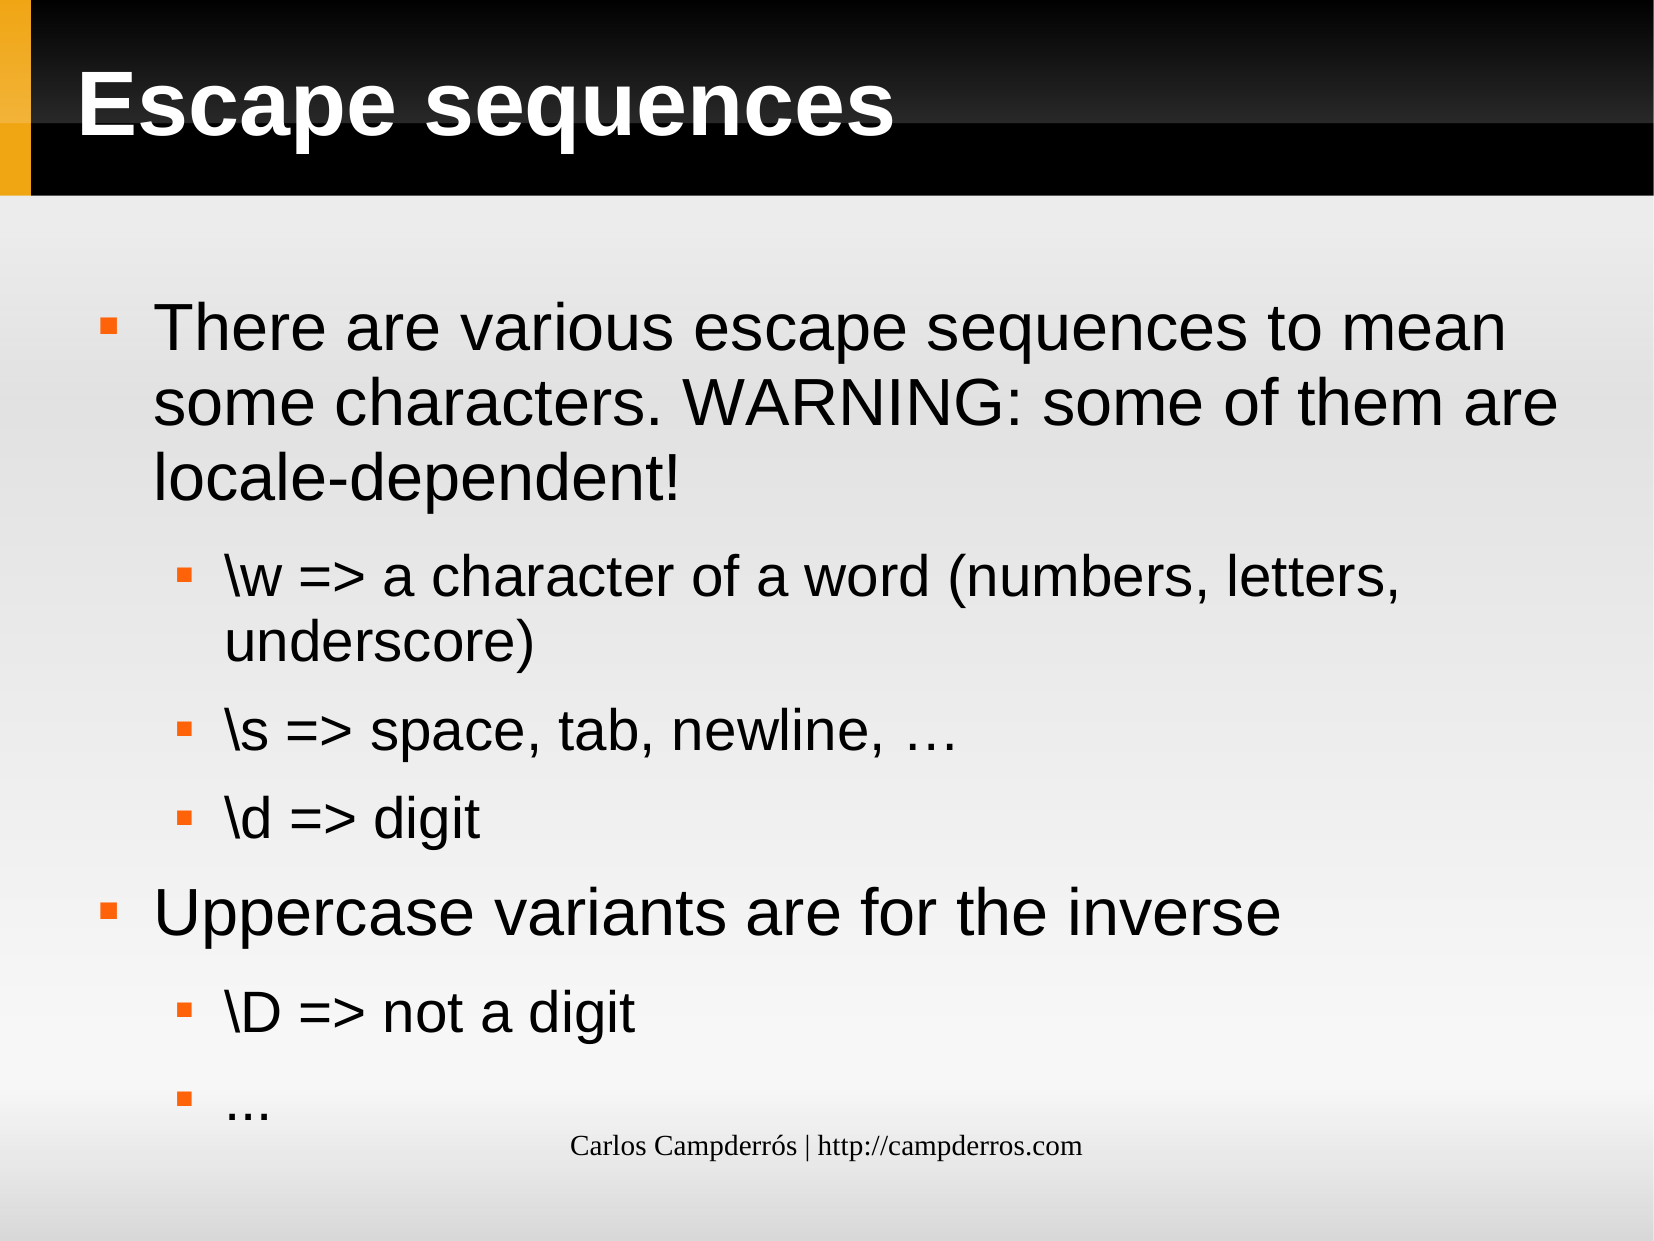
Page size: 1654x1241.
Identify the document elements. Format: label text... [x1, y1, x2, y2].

list There are various escape sequences to mean some characters. WARNING: some of them are locale-dependent! \w => a character of a word (numbers, letters, underscore) \s => space, tab, newline, … \d => digit Uppercase variants are for the inverse \D => not a digit ... [82, 290, 1571, 1133]
picture [0, 0, 1654, 1241]
title Escape sequences [76, 0, 1565, 208]
